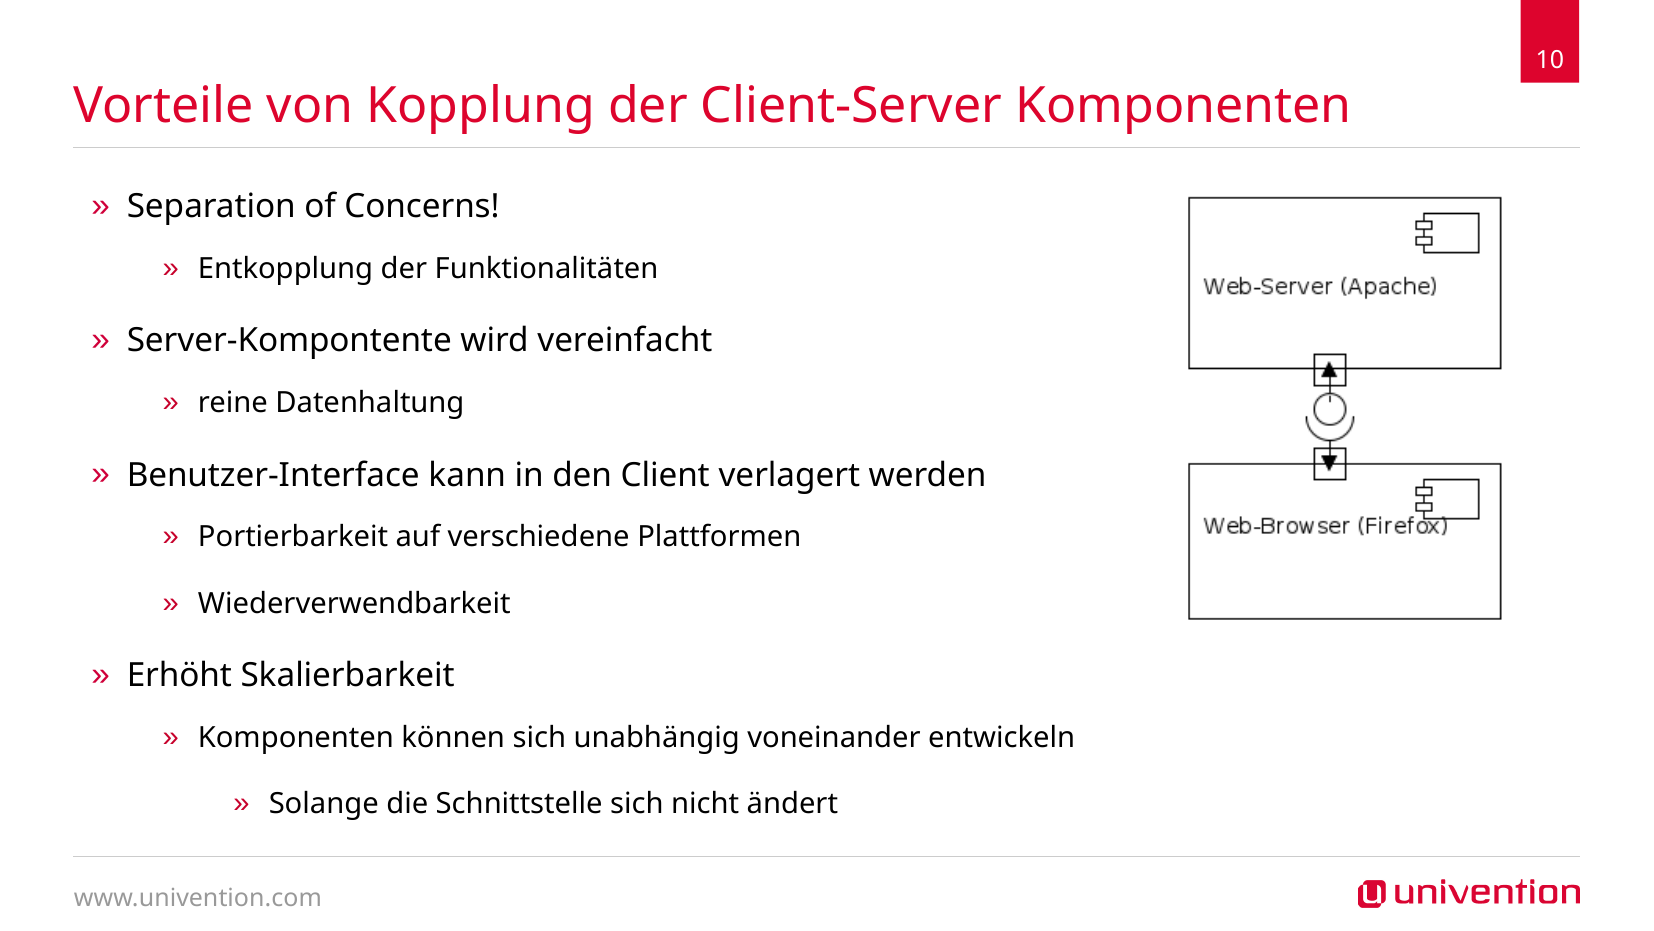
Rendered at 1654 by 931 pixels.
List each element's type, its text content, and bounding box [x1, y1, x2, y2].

picture [1358, 879, 1580, 908]
picture [1151, 177, 1555, 645]
list Separation of Concerns! Entkopplung der Funktionalitäten Server-Kompontente wird vereinfacht reine Datenhaltung Benutzer-Interface kann in den Client verlagert werden Portierbarkeit auf verschiedene Plattformen Wiederverwendbarkeit Erhöht Skalierbarkeit Komponenten können sich unabhängig voneinander entwickeln Solange die Schnittstelle sich nicht ändert [73, 159, 1580, 751]
title Vorteile von Kopplung der Client-Server Komponenten [73, 59, 1580, 148]
